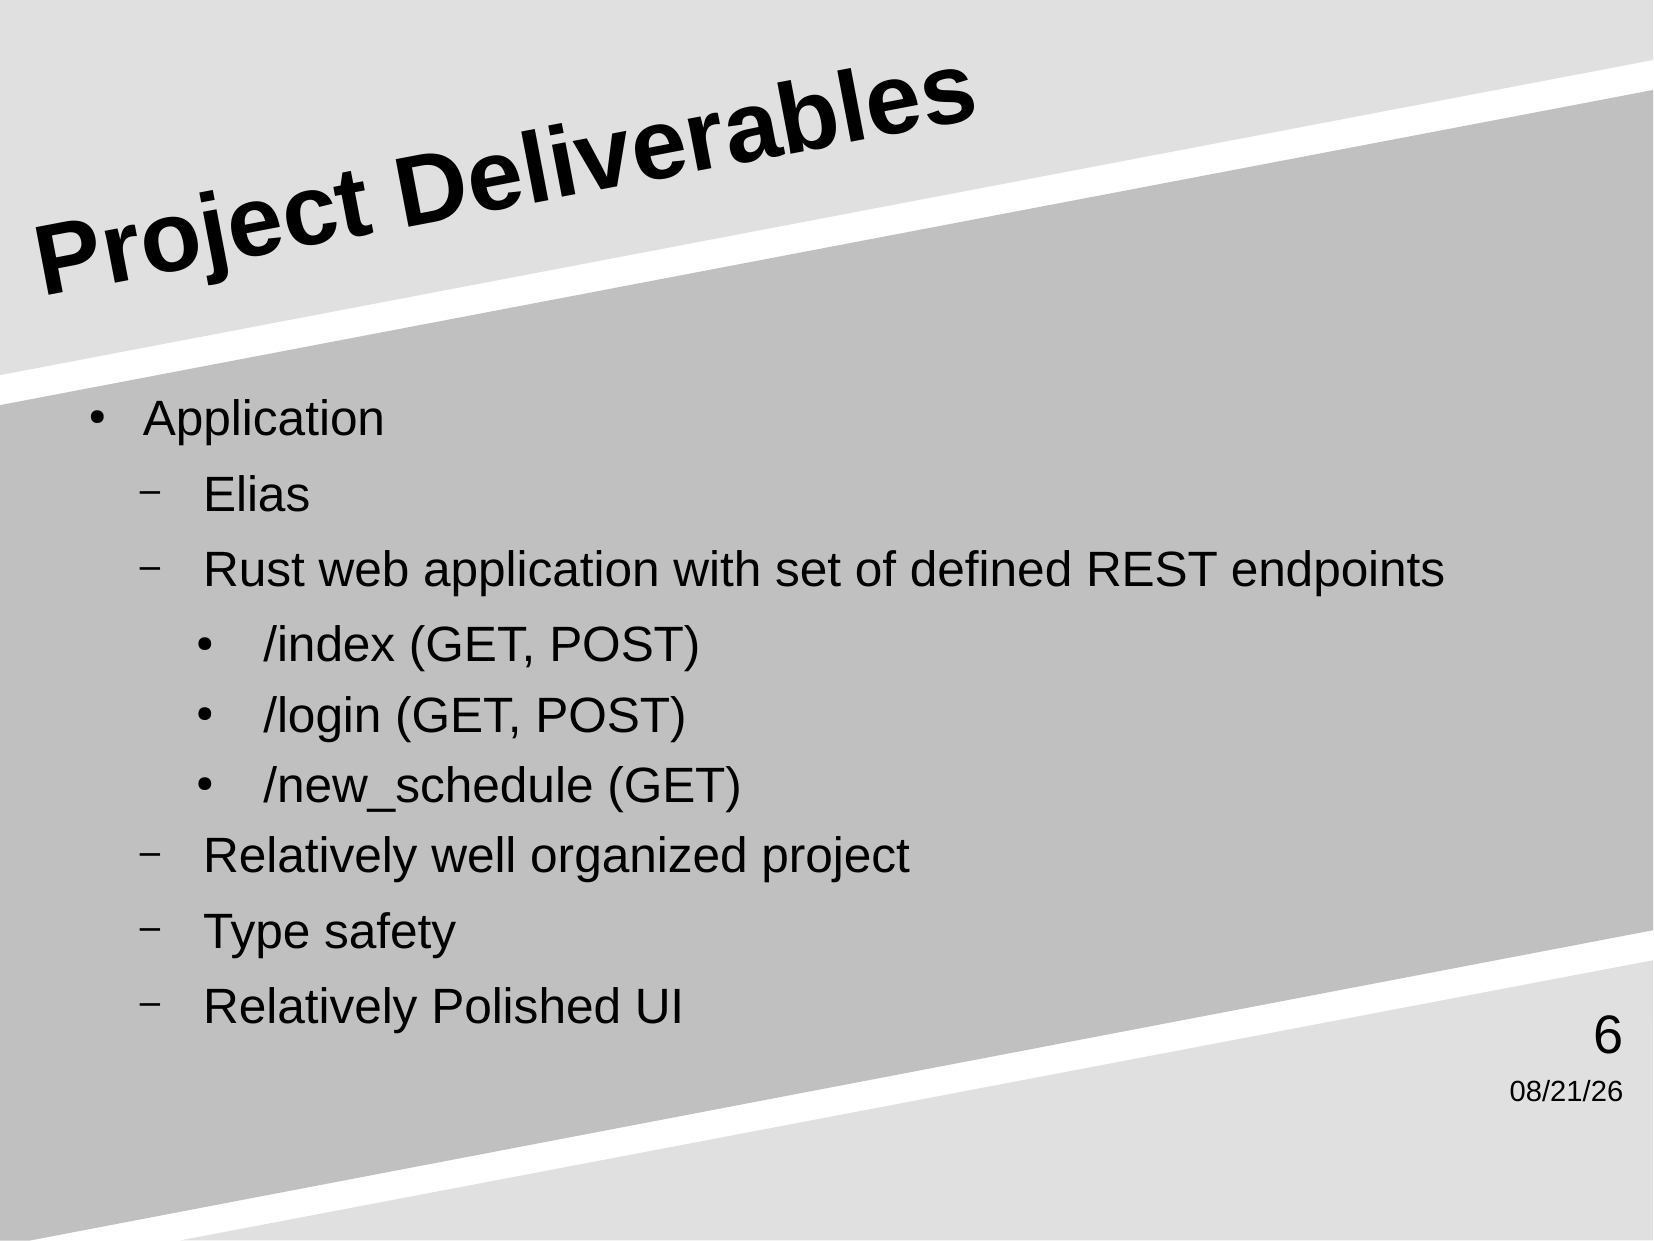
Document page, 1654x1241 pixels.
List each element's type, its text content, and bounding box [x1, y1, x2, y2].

list Application Elias Rust web application with set of defined REST endpoints /index (GET, POST) /login (GET, POST) /new_schedule (GET) Relatively well organized project Type safety Relatively Polished UI [82, 390, 1538, 1036]
title Project Deliverables [17, 0, 1518, 365]
